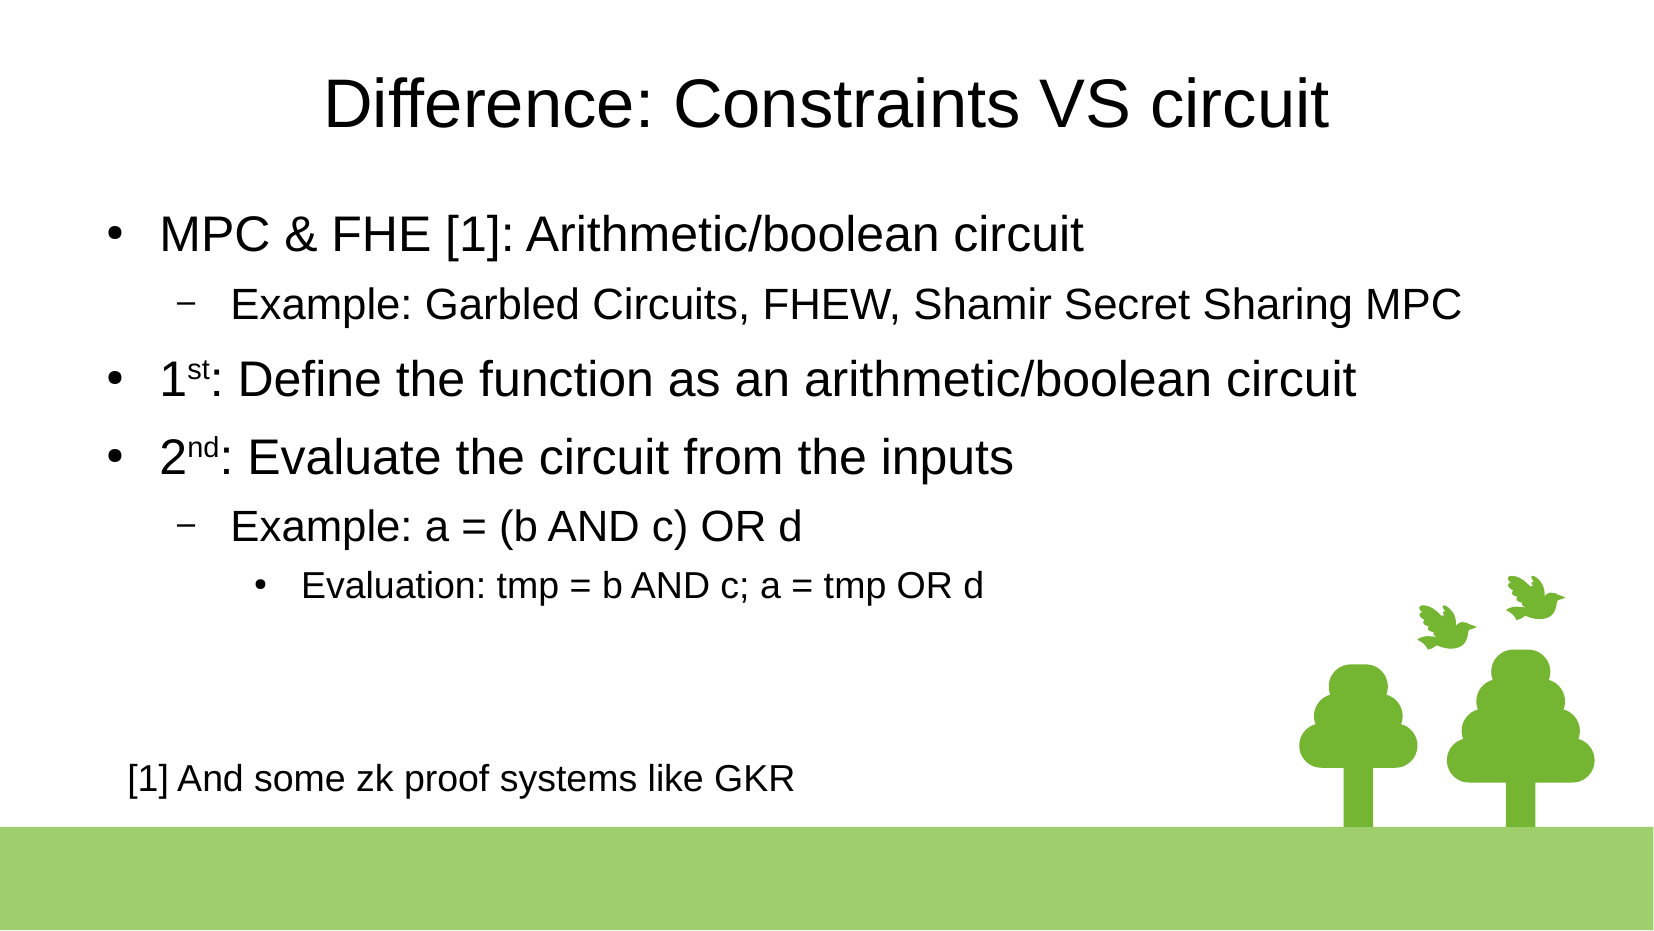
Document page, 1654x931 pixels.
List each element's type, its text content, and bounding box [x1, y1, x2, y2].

list MPC & FHE [1]: Arithmetic/boolean circuit Example: Garbled Circuits, FHEW, Shamir Secret Sharing MPC 1st: Define the function as an arithmetic/boolean circuit 2nd: Evaluate the circuit from the inputs Example: a = (b AND c) OR d Evaluation: tmp = b AND c; a = tmp OR d [88, 206, 1565, 739]
title Difference: Constraints VS circuit [88, 29, 1565, 178]
text_box [1] And some zk proof systems like GKR [112, 750, 1051, 826]
